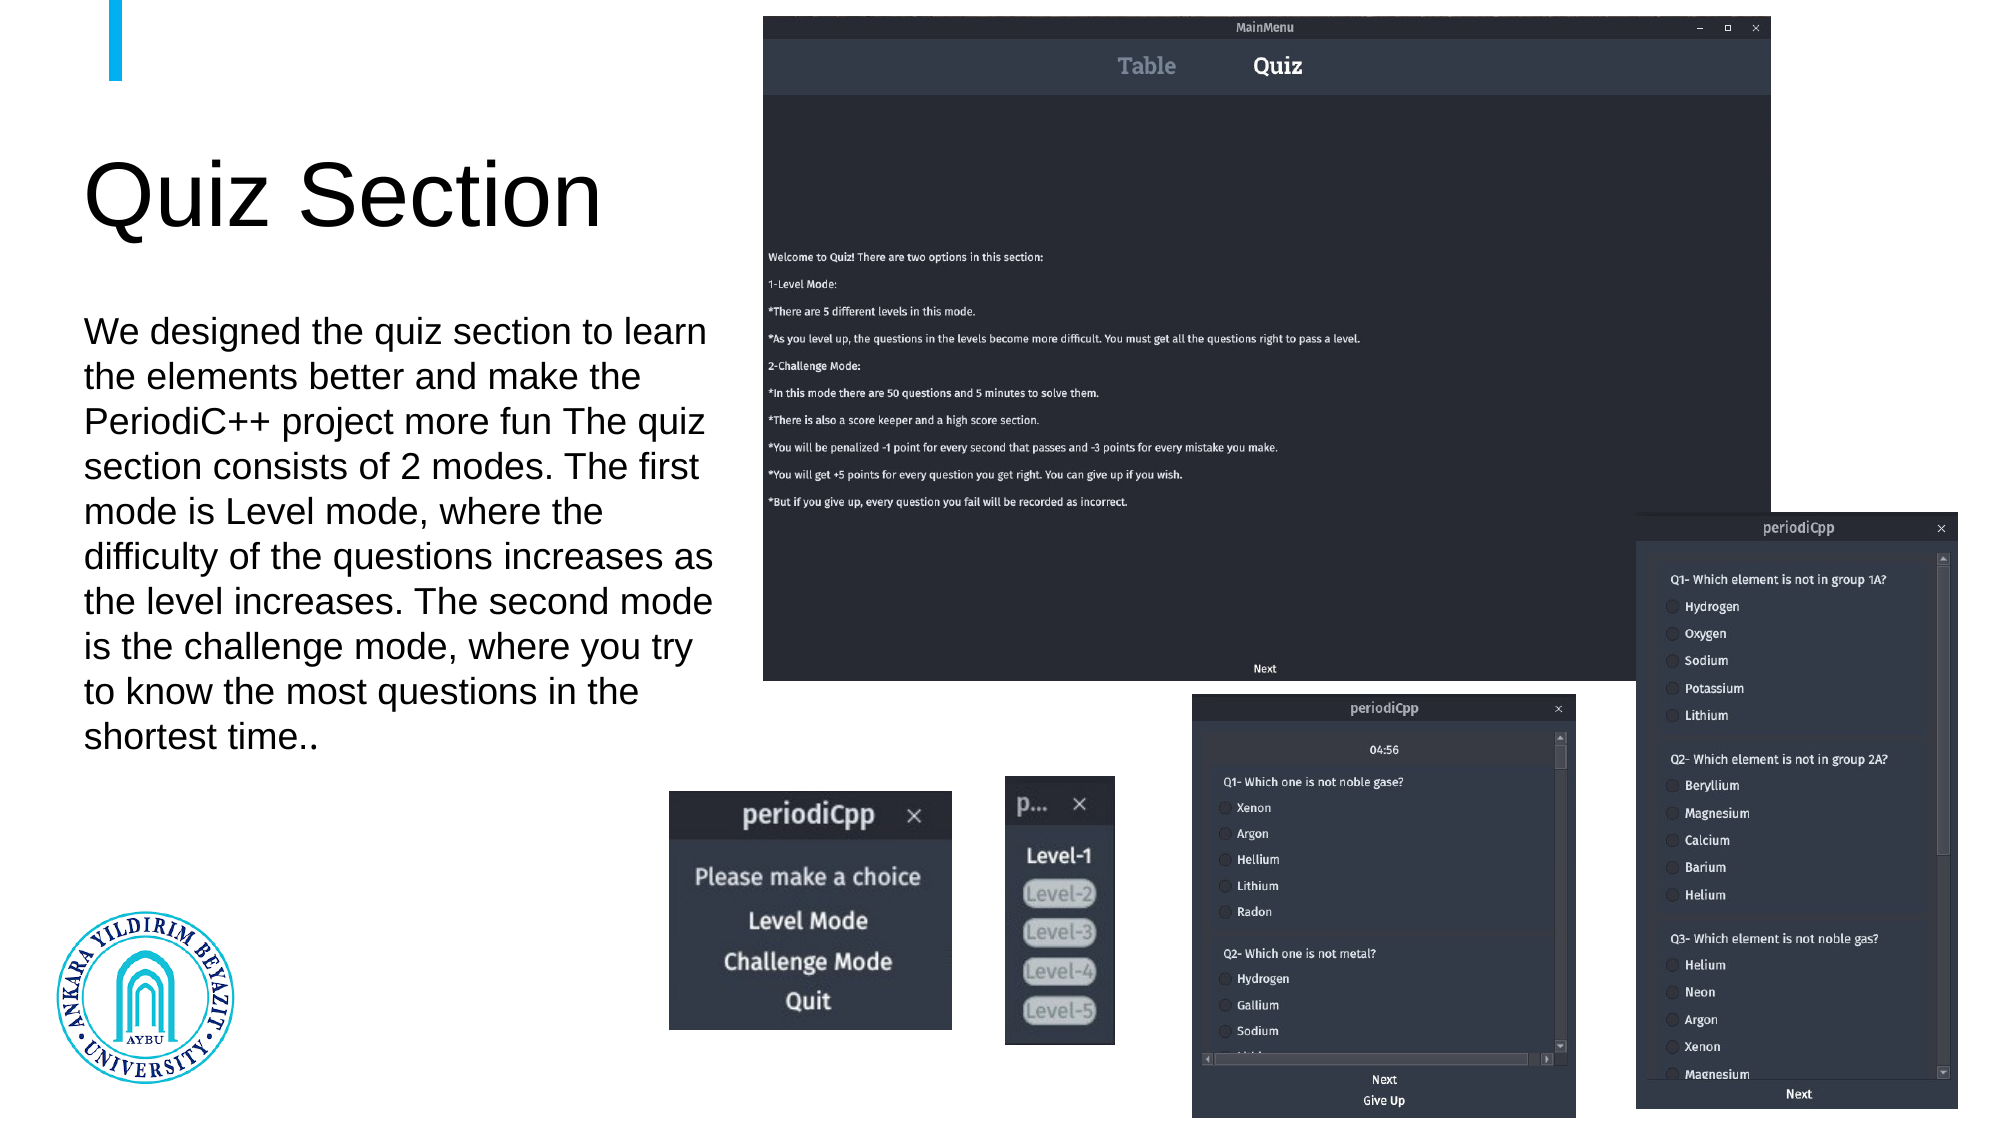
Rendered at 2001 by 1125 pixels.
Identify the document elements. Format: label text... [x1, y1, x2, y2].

picture [1005, 776, 1115, 1045]
text_box We designed the quiz section to learn the elements better and make the PeriodiC++ project more fun The quiz section consists of 2 modes. The first mode is Level mode, where the difficulty of the questions increases as the level increases. The second mode is the challenge mode, where you try to know the most questions in the shortest time.. [68, 299, 740, 770]
picture [763, 16, 1958, 1109]
picture [1192, 694, 1576, 1118]
picture [669, 791, 952, 1030]
text_box Quiz Section [68, 114, 763, 254]
picture [54, 910, 237, 1085]
